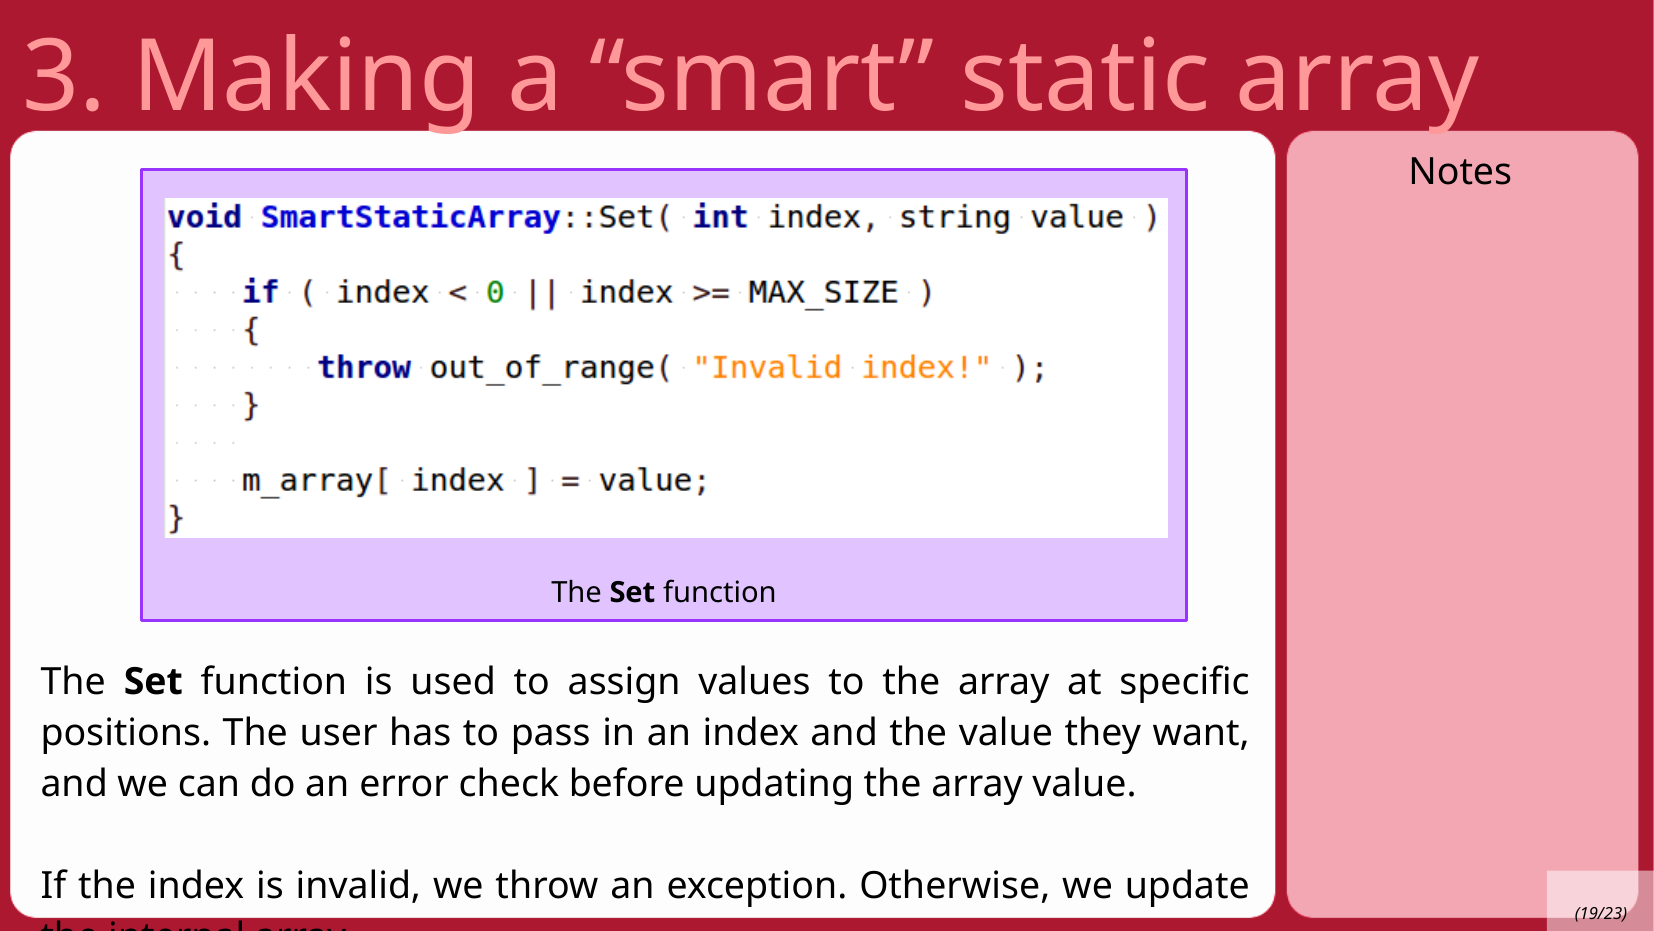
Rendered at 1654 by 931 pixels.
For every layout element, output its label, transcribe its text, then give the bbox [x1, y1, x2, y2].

text_box The Set function is used to assign values to the array at specific positions. The user has to pass in an index and the value they want, and we can do an error check before updating the array value. If the index is invalid, we throw an exception. Otherwise, we update the internal array. [40, 654, 1252, 908]
text_box The Set function [141, 169, 1187, 621]
text_box Notes [1290, 141, 1631, 199]
picture [0, 0, 1654, 931]
text_box (<number>/23) [1546, 877, 1654, 931]
title 3. Making a “smart” static array [22, 7, 1511, 136]
